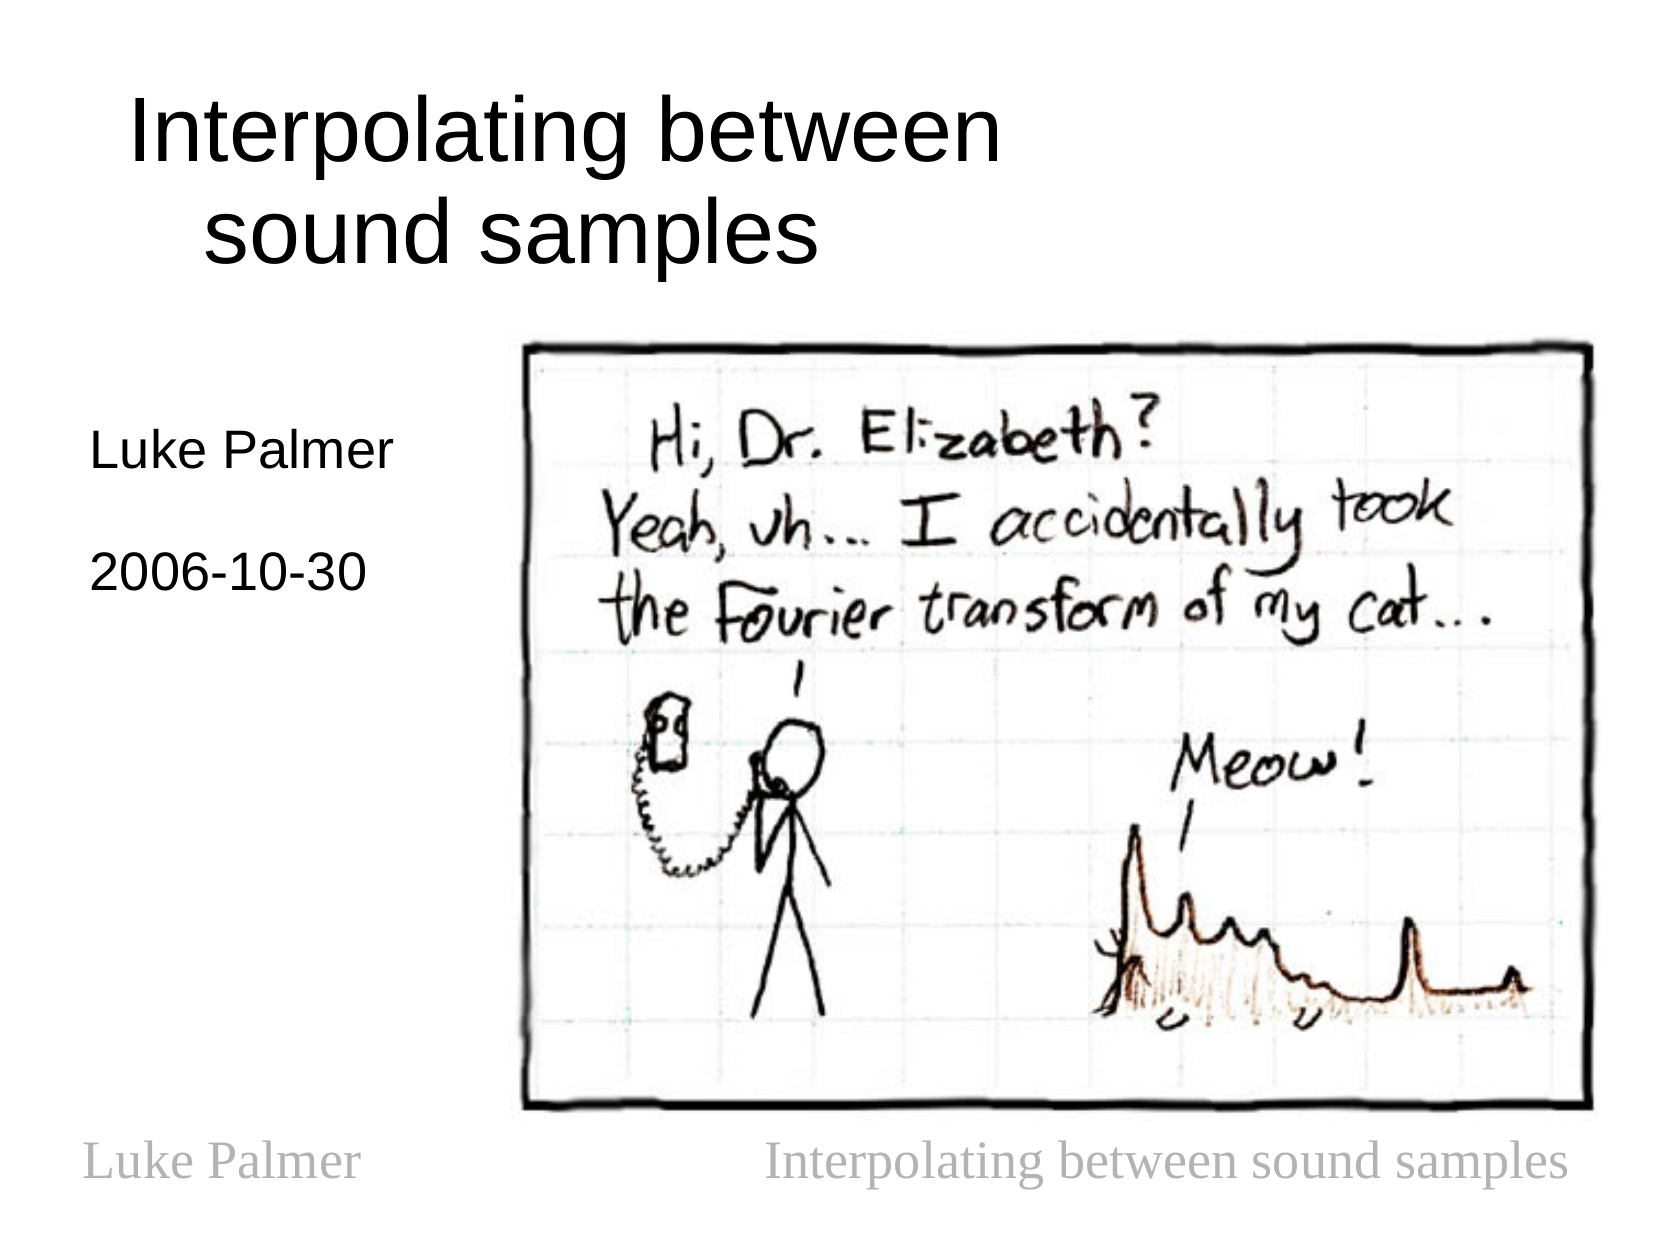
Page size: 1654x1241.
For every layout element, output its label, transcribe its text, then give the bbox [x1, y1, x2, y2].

text_box Interpolating between sound samples [112, 71, 1020, 292]
text_box Luke Palmer 2006-10-30 [75, 412, 410, 609]
picture [509, 331, 1607, 1124]
